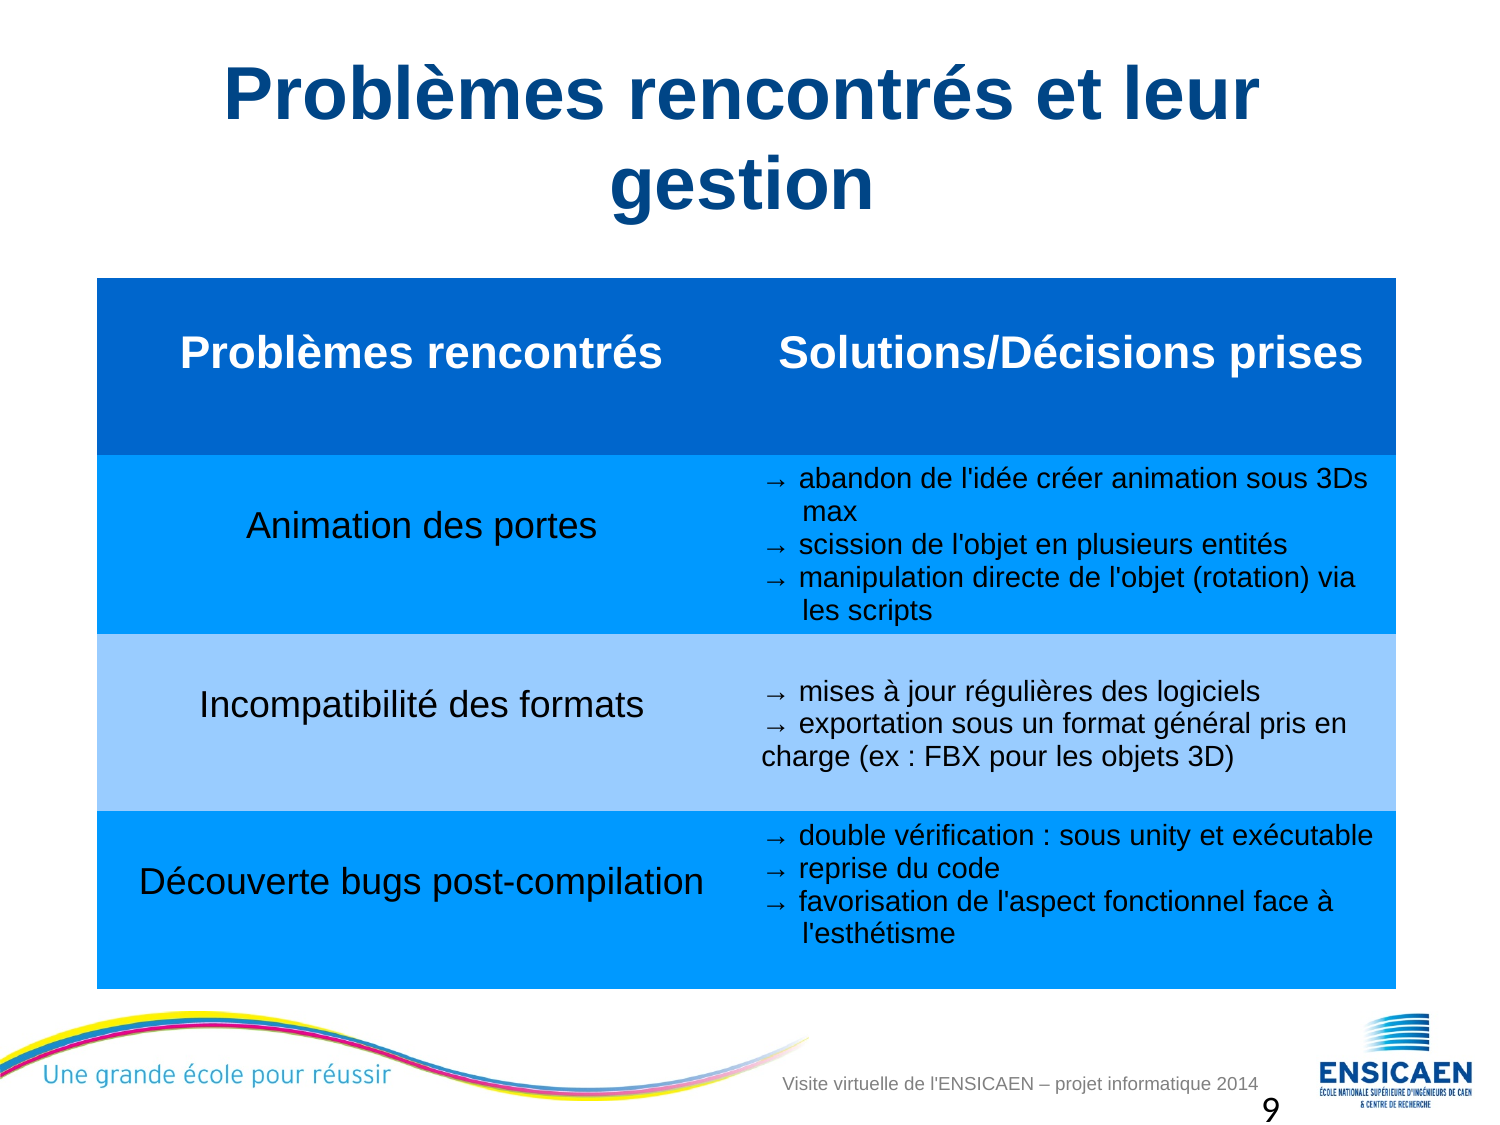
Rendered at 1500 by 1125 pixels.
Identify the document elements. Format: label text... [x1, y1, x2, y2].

table_cell → mises à jour régulières des logiciels → exportation sous un format général pris en charge (ex : FBX pour les objets 3D) [746, 634, 1396, 811]
slide_number <numéro> [1246, 1070, 1317, 1125]
table_cell Animation des portes [97, 455, 746, 634]
table_cell Incompatibilité des formats [97, 634, 746, 811]
table_cell → abandon de l'idée créer animation sous 3Ds max → scission de l'objet en plusieurs entités → manipulation directe de l'objet (rotation) via les scripts [746, 455, 1396, 634]
title Problèmes rencontrés et leur gestion [67, 29, 1418, 237]
table_header Solutions/Décisions prises [746, 278, 1396, 455]
table_cell → double vérification : sous unity et exécutable → reprise du code → favorisation de l'aspect fonctionnel face à l'esthétisme [746, 811, 1396, 989]
table_cell Découverte bugs post-compilation [97, 811, 746, 989]
picture [1316, 1011, 1475, 1110]
text_box Visite virtuelle de l'ENSICAEN – projet informatique 2014 [767, 1065, 1300, 1125]
table_header Problèmes rencontrés [97, 278, 746, 455]
picture [0, 1011, 809, 1101]
